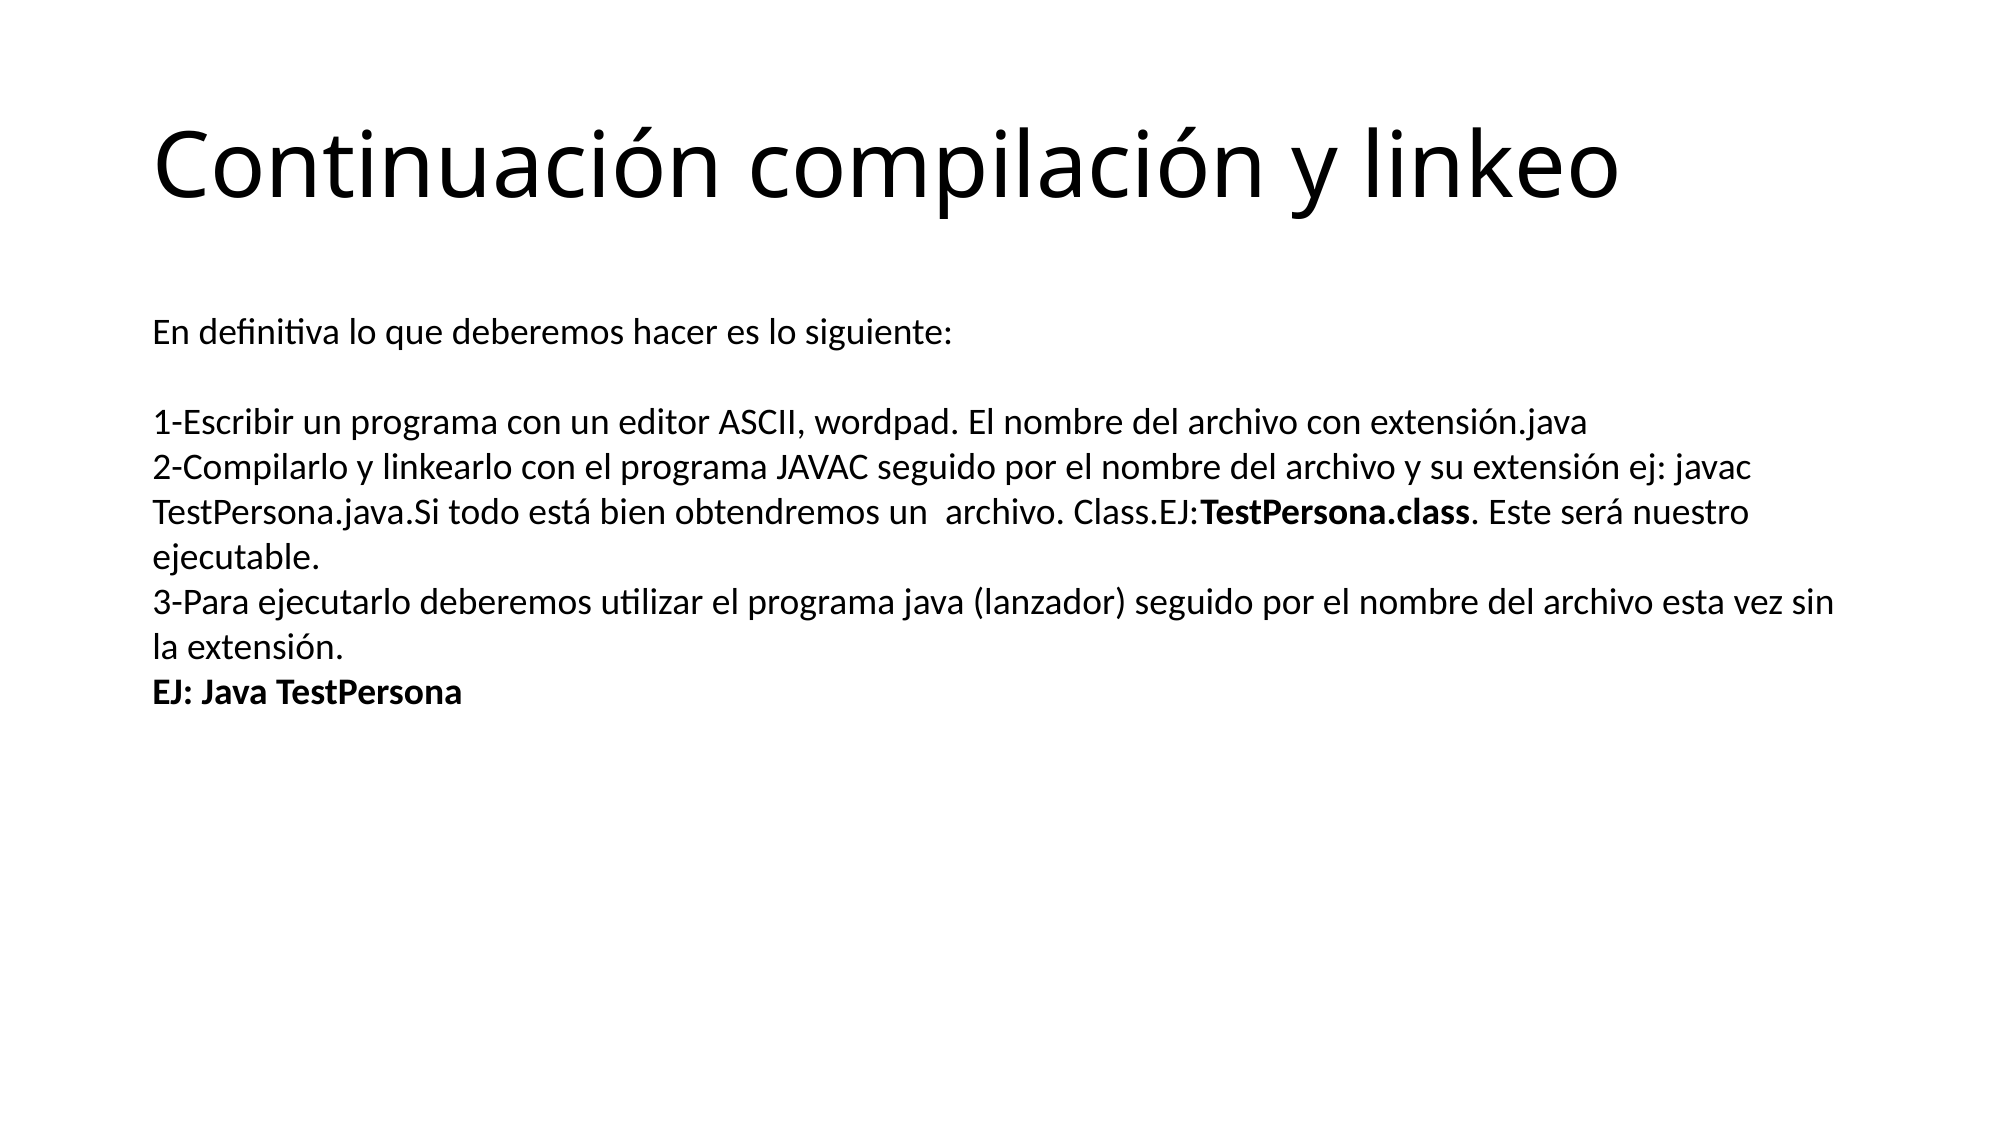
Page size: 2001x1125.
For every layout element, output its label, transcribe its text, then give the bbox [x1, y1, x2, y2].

text_box En definitiva lo que deberemos hacer es lo siguiente: 1-Escribir un programa con un editor ASCII, wordpad. El nombre del archivo con extensión.java 2-Compilarlo y linkearlo con el programa JAVAC seguido por el nombre del archivo y su extensión ej: javac TestPersona.java.Si todo está bien obtendremos un archivo. Class.EJ:TestPersona.class. Este será nuestro ejecutable. 3-Para ejecutarlo deberemos utilizar el programa java (lanzador) seguido por el nombre del archivo esta vez sin la extensión. EJ: Java TestPersona [137, 299, 1862, 1013]
text_box Continuación compilación y linkeo [137, 59, 1862, 277]
